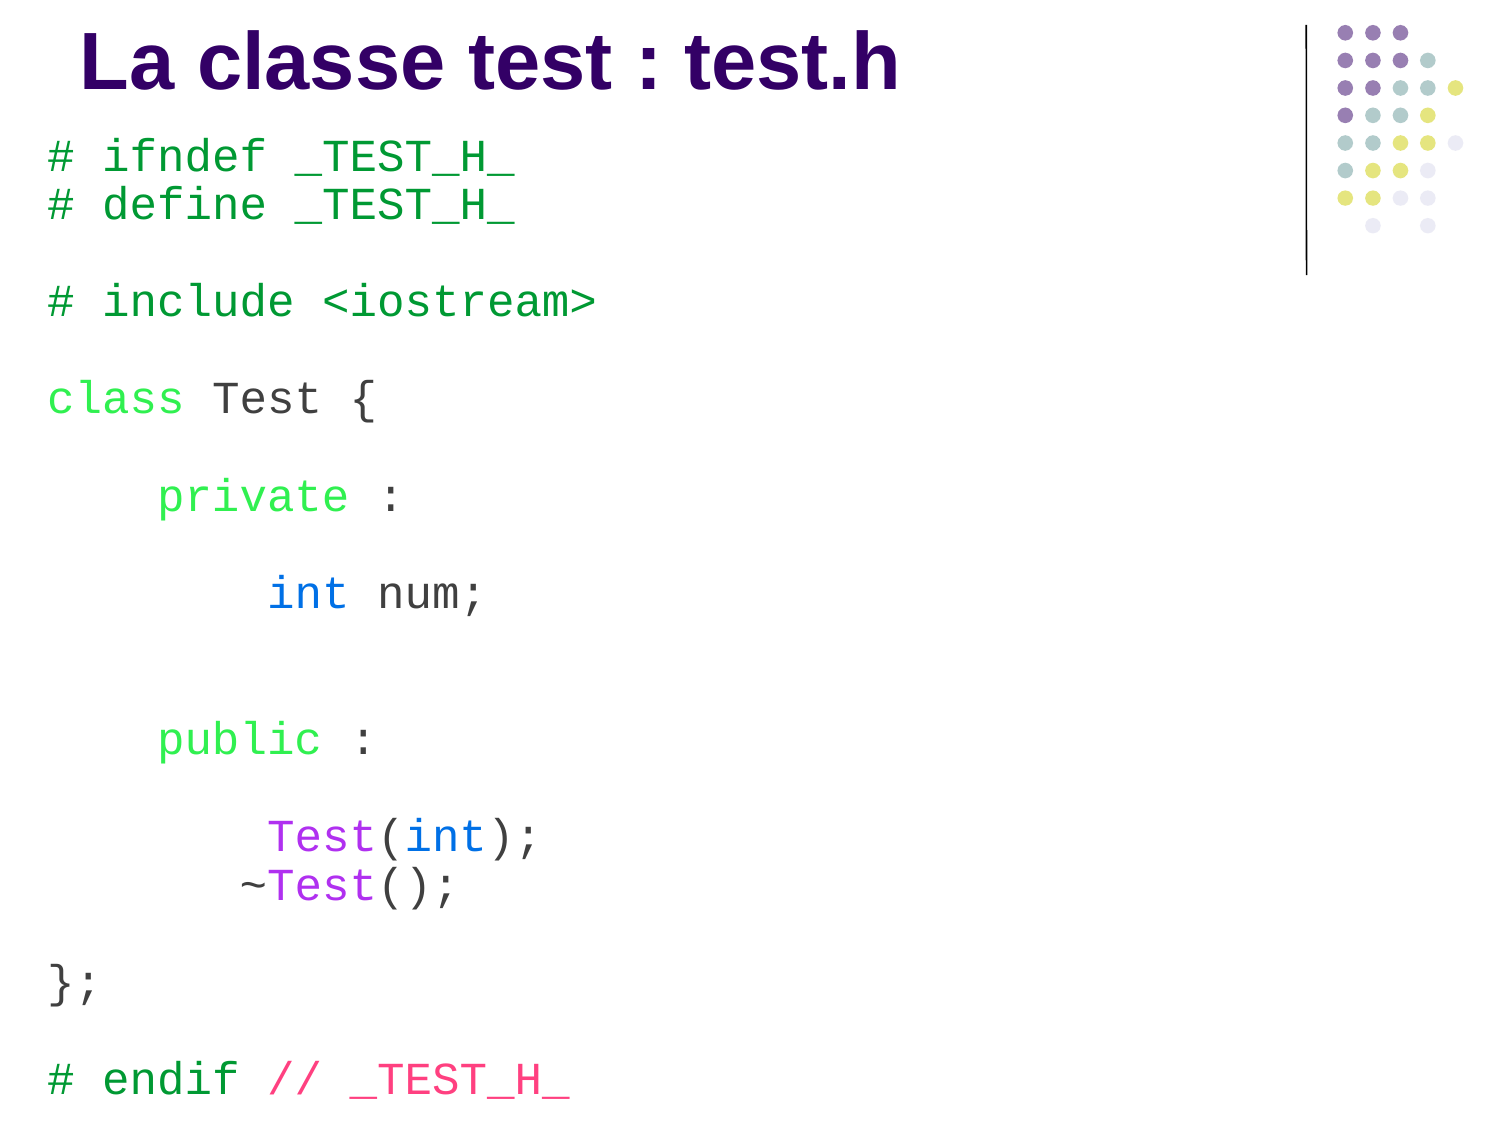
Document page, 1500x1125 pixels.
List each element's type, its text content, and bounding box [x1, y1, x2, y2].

list # ifndef _TEST_H_ # define _TEST_H_ # include <iostream> class Test { private : int num; public : Test(int); ~Test(); }; # endif // _TEST_H_ [29, 90, 1422, 1112]
title La classe test : test.h [64, 0, 1300, 90]
